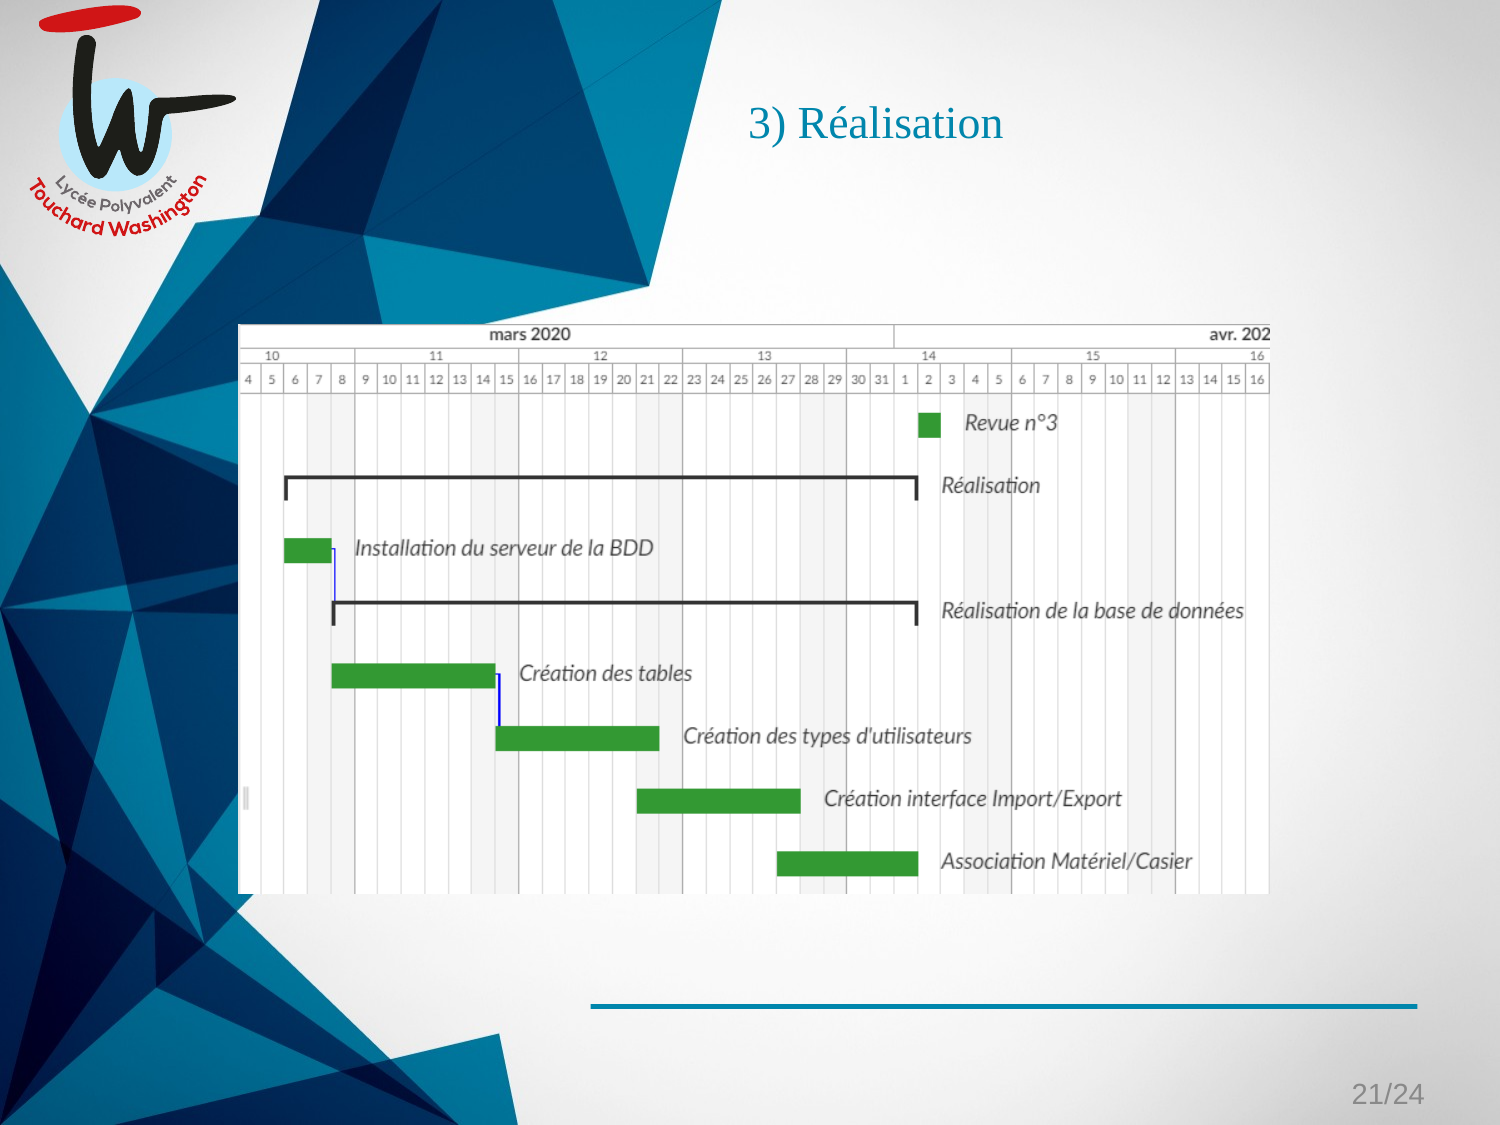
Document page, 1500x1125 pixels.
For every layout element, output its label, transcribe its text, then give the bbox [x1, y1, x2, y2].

picture [0, 0, 1500, 1125]
title 3) Réalisation [287, 29, 1004, 218]
